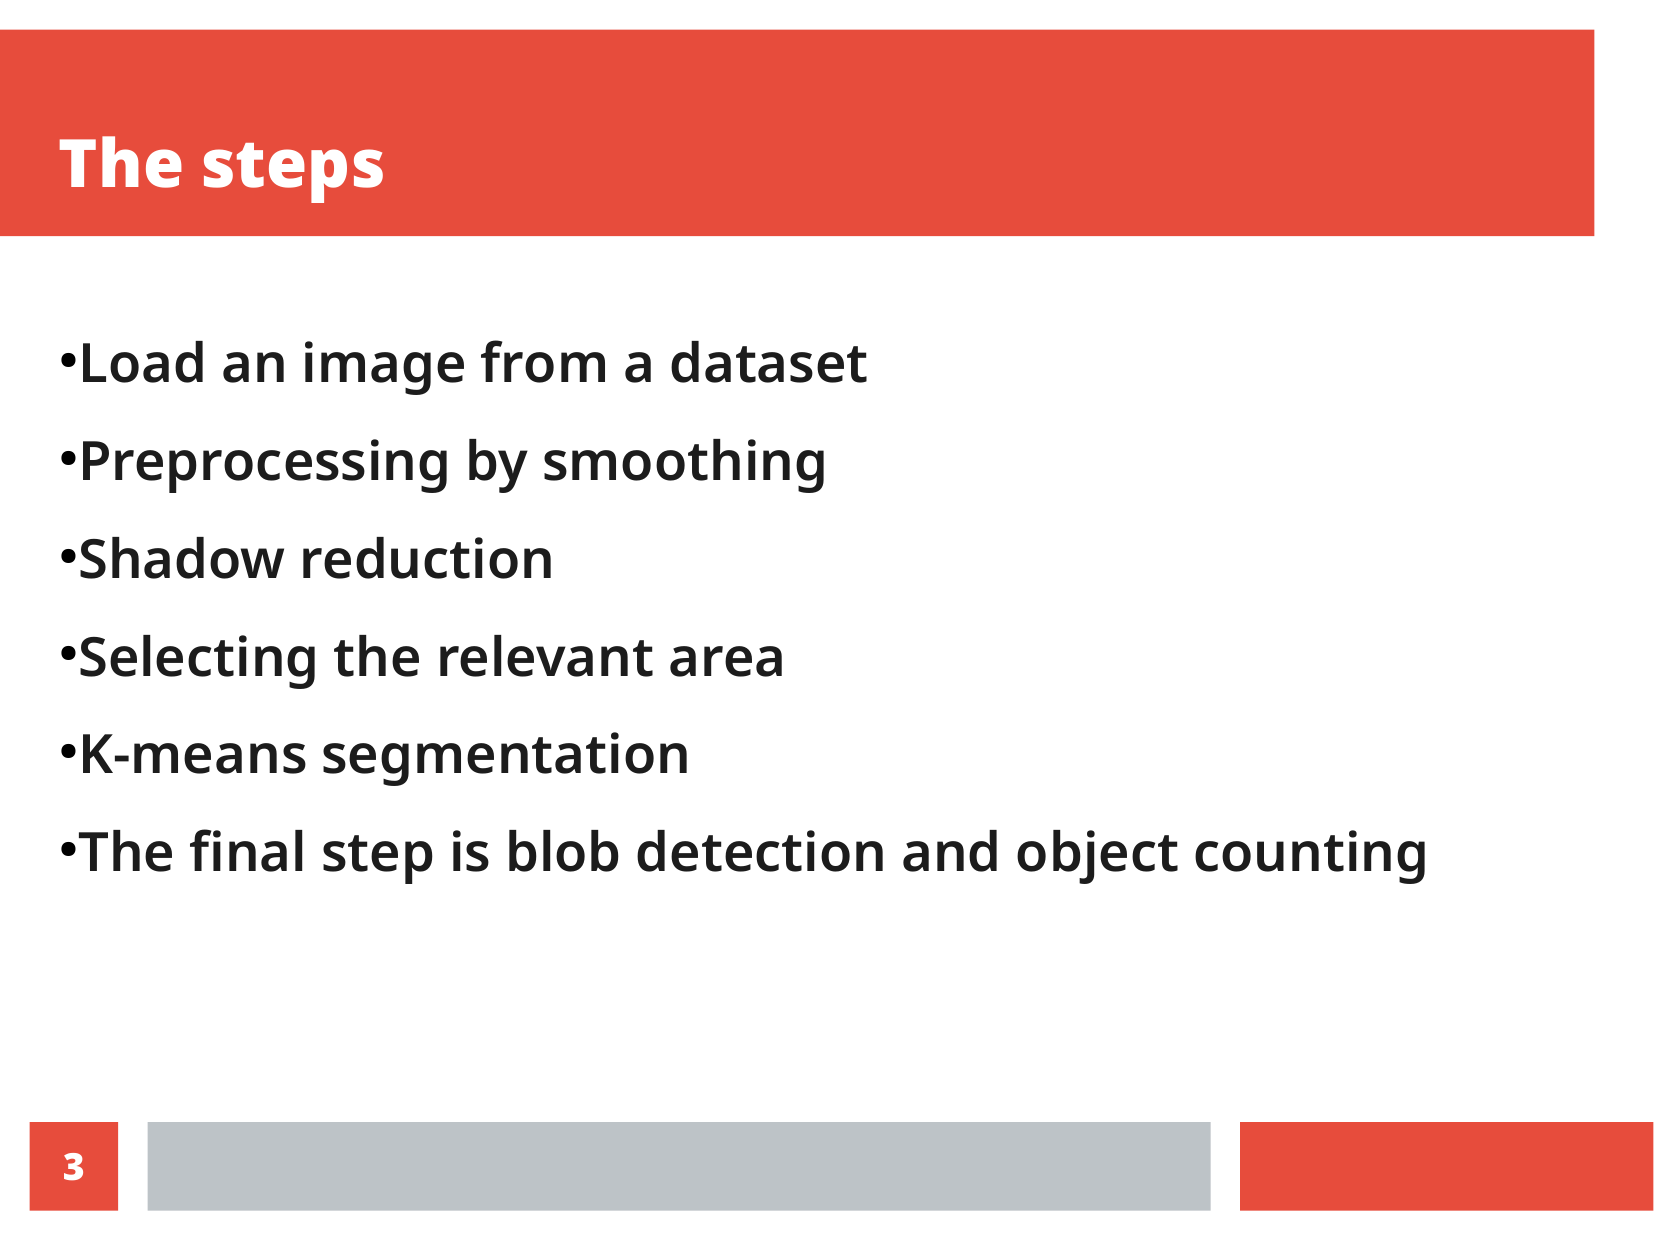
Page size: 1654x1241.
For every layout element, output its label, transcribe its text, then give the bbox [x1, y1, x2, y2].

list Load an image from a dataset Preprocessing by smoothing Shadow reduction Selecting the relevant area K-means segmentation The final step is blob detection and object counting [59, 324, 1565, 1093]
title The steps [59, 59, 1595, 207]
